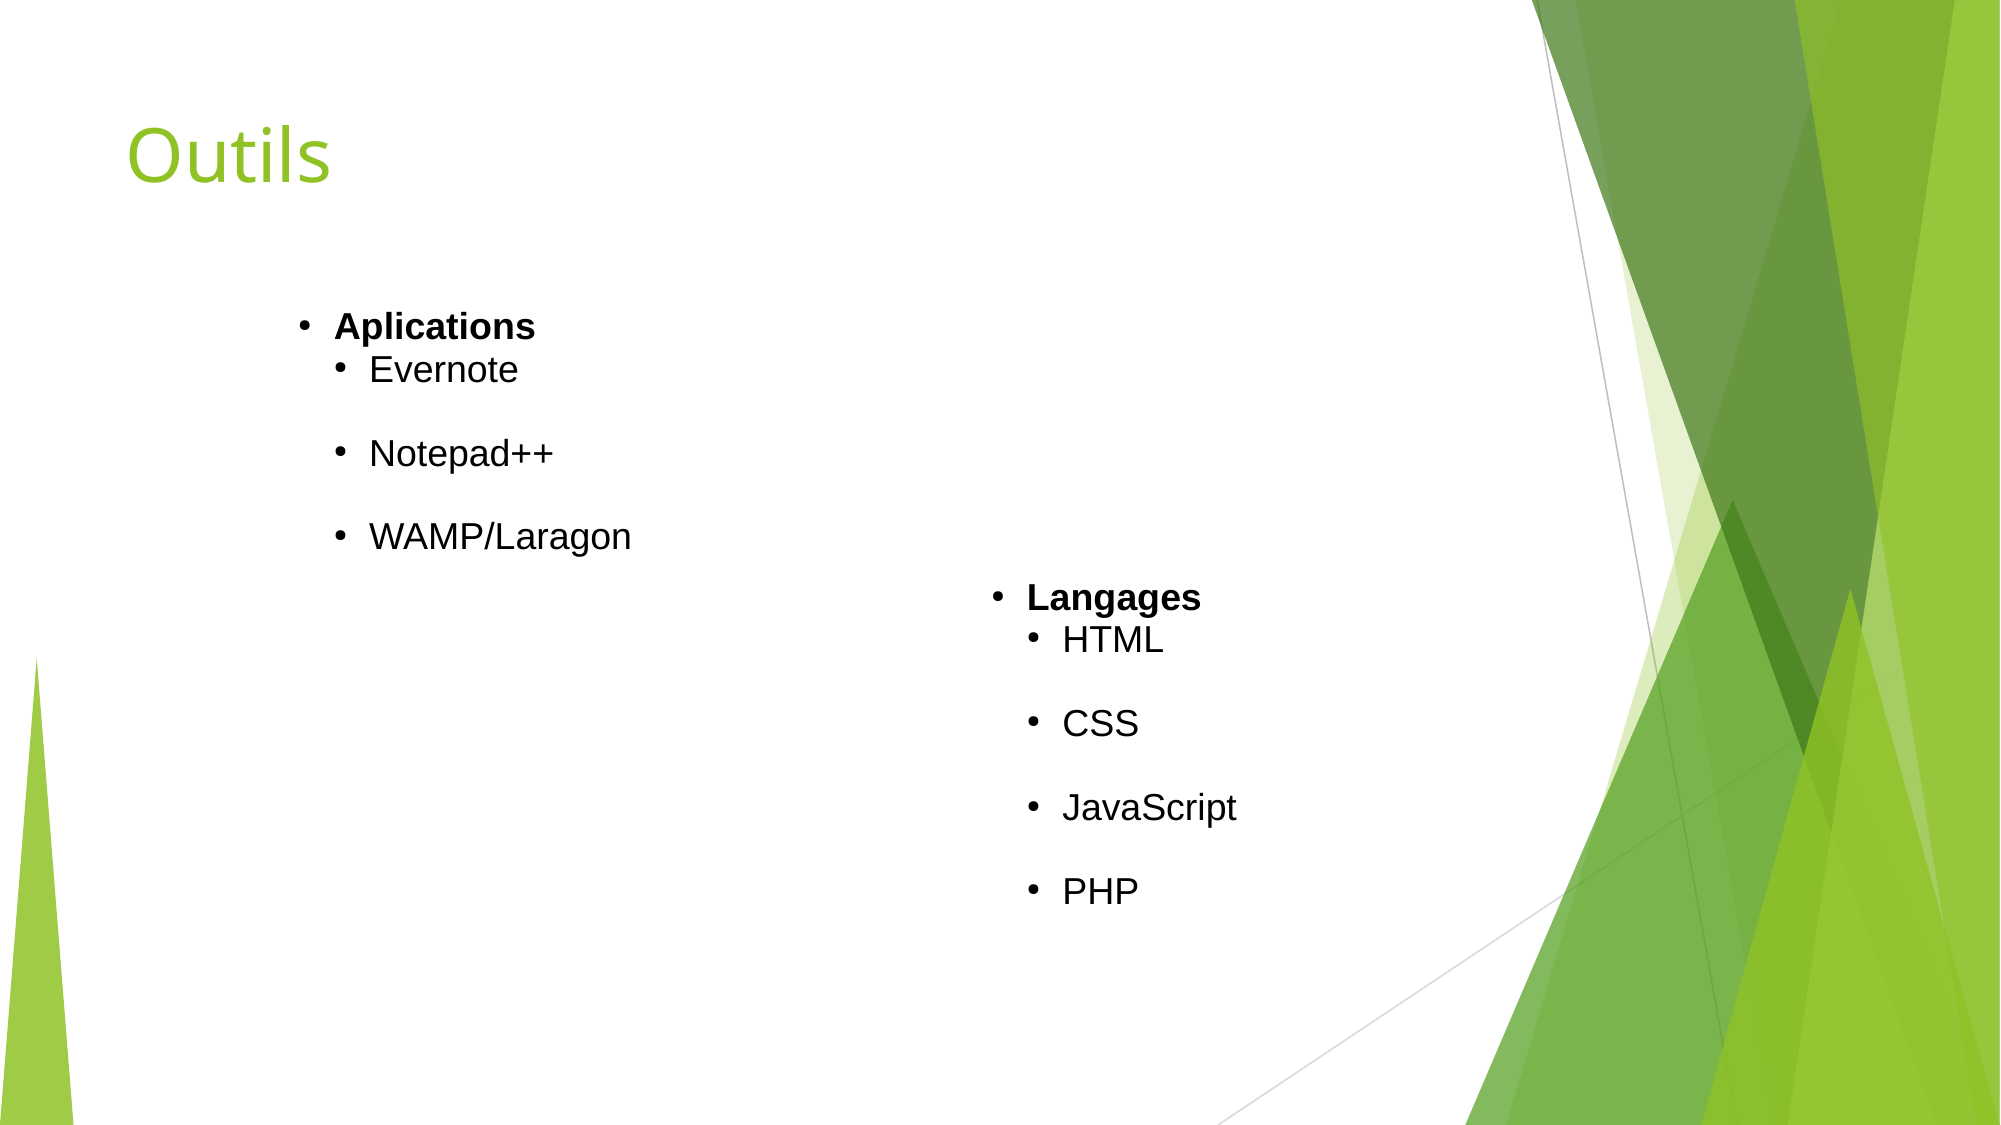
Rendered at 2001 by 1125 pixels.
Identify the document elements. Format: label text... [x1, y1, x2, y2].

text_box Aplications Evernote Notepad++ WAMP/Laragon [283, 298, 647, 567]
text_box Langages HTML CSS JavaScript PHP [976, 568, 1252, 922]
title Outils [111, 100, 1522, 213]
